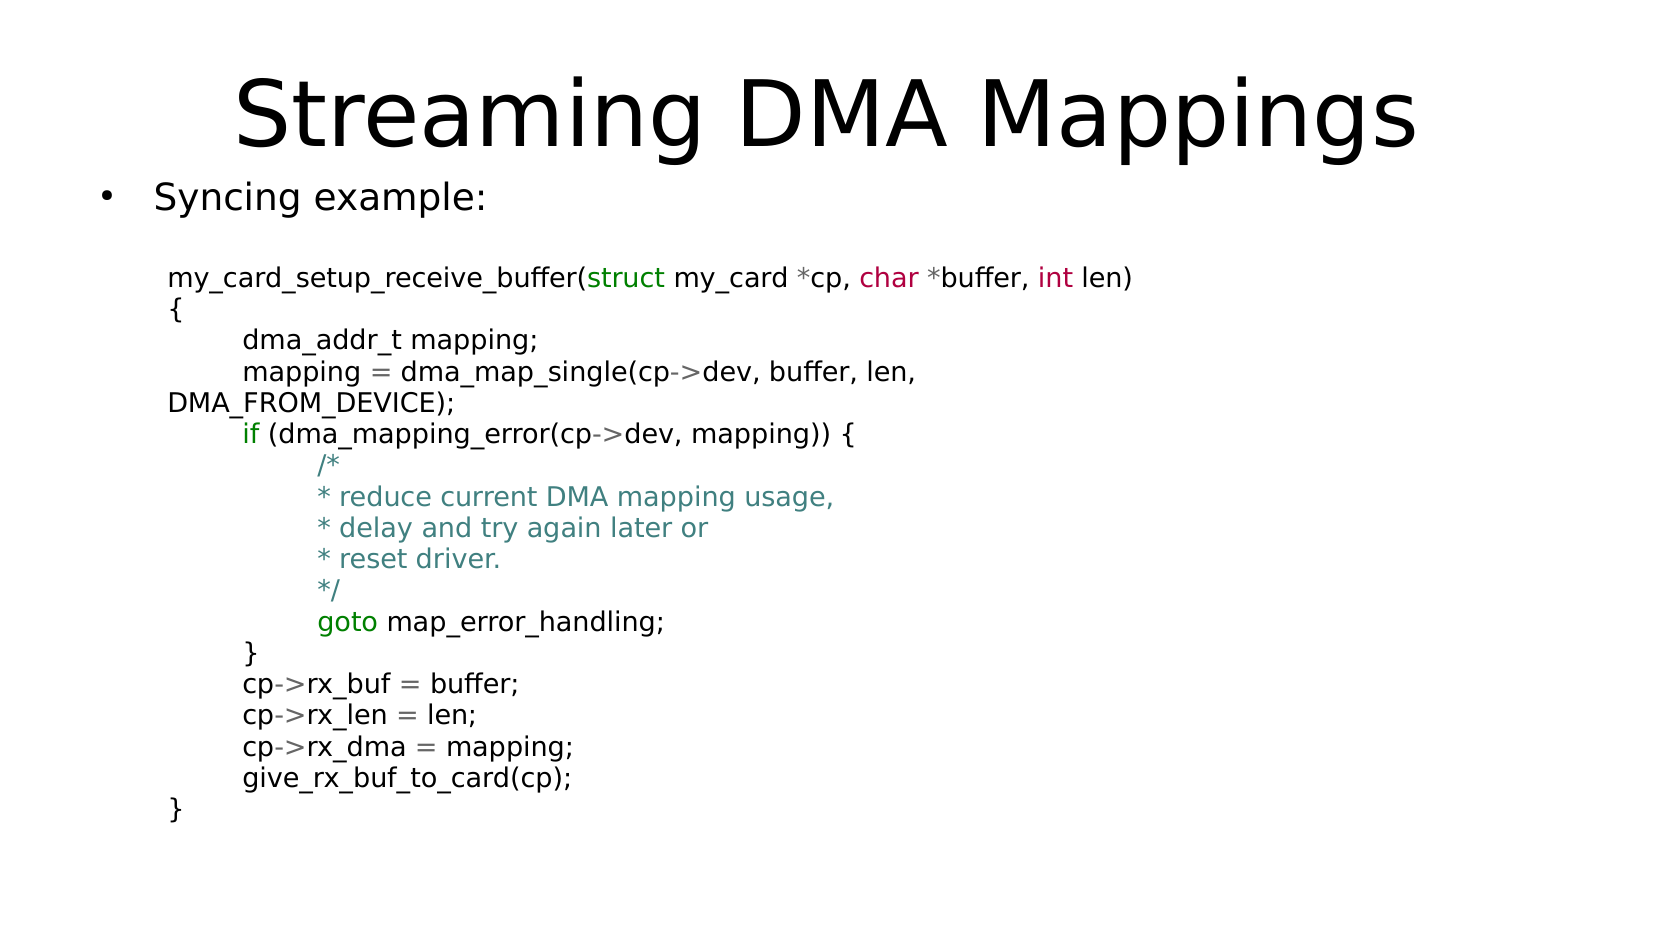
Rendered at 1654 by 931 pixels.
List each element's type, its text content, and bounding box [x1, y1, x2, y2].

text_box my_card_setup_receive_buffer(struct my_card *cp, char *buffer, int len) { dma_addr_t mapping; mapping = dma_map_single(cp->dev, buffer, len, DMA_FROM_DEVICE); if (dma_mapping_error(cp->dev, mapping)) { /* * reduce current DMA mapping usage, * delay and try again later or * reset driver. */ goto map_error_handling; } cp->rx_buf = buffer; cp->rx_len = len; cp->rx_dma = mapping; give_rx_buf_to_card(cp); } [152, 255, 1201, 886]
list Syncing example: [82, 175, 1571, 348]
title Streaming DMA Mappings [82, 37, 1571, 175]
